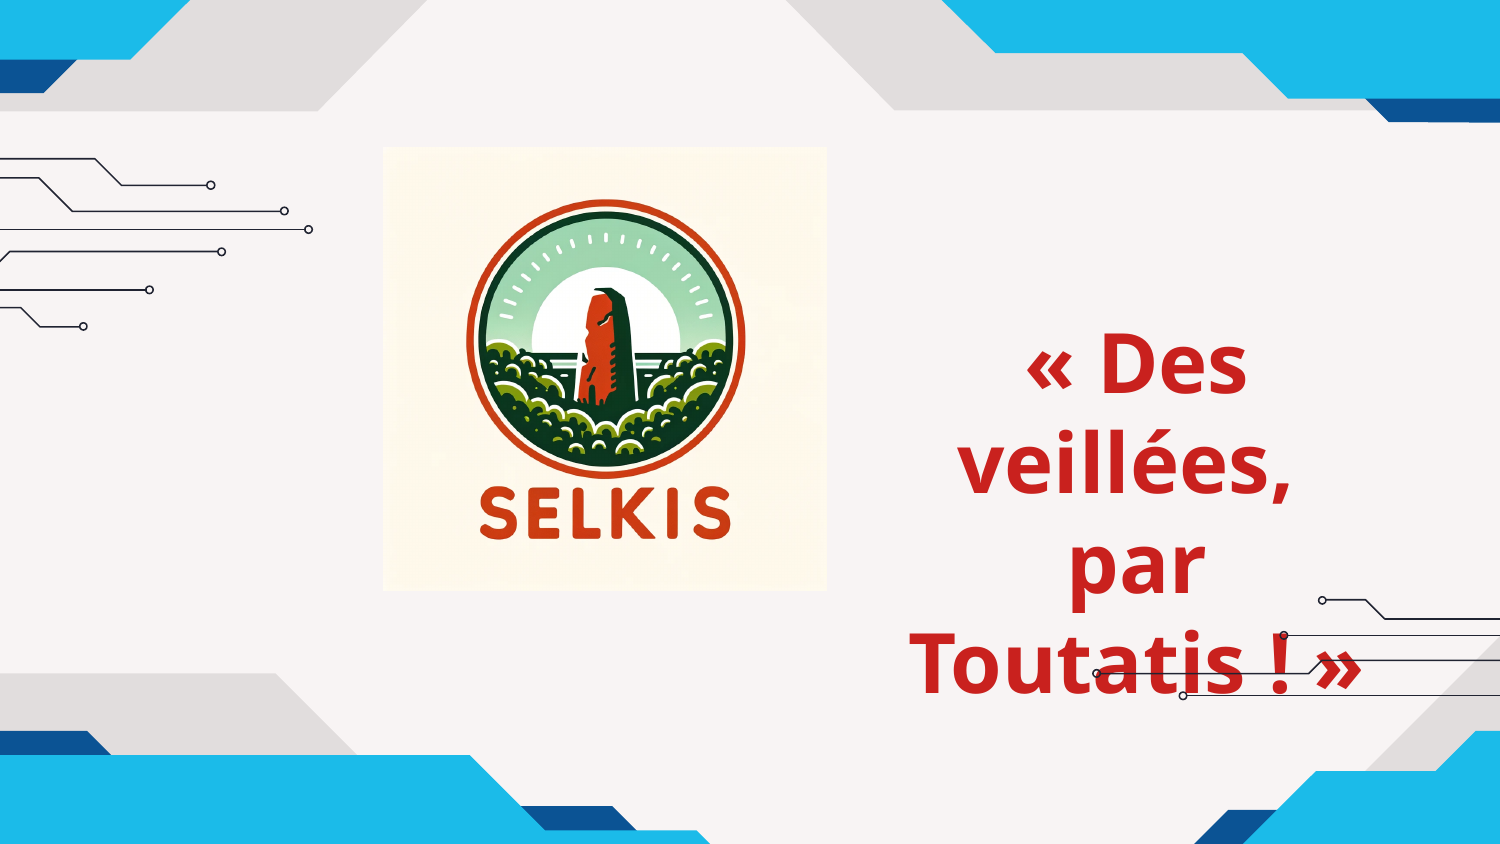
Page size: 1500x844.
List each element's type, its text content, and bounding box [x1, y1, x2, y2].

subtitle « Des veillées, par Toutatis ! » [885, 295, 1388, 591]
picture [383, 147, 827, 591]
